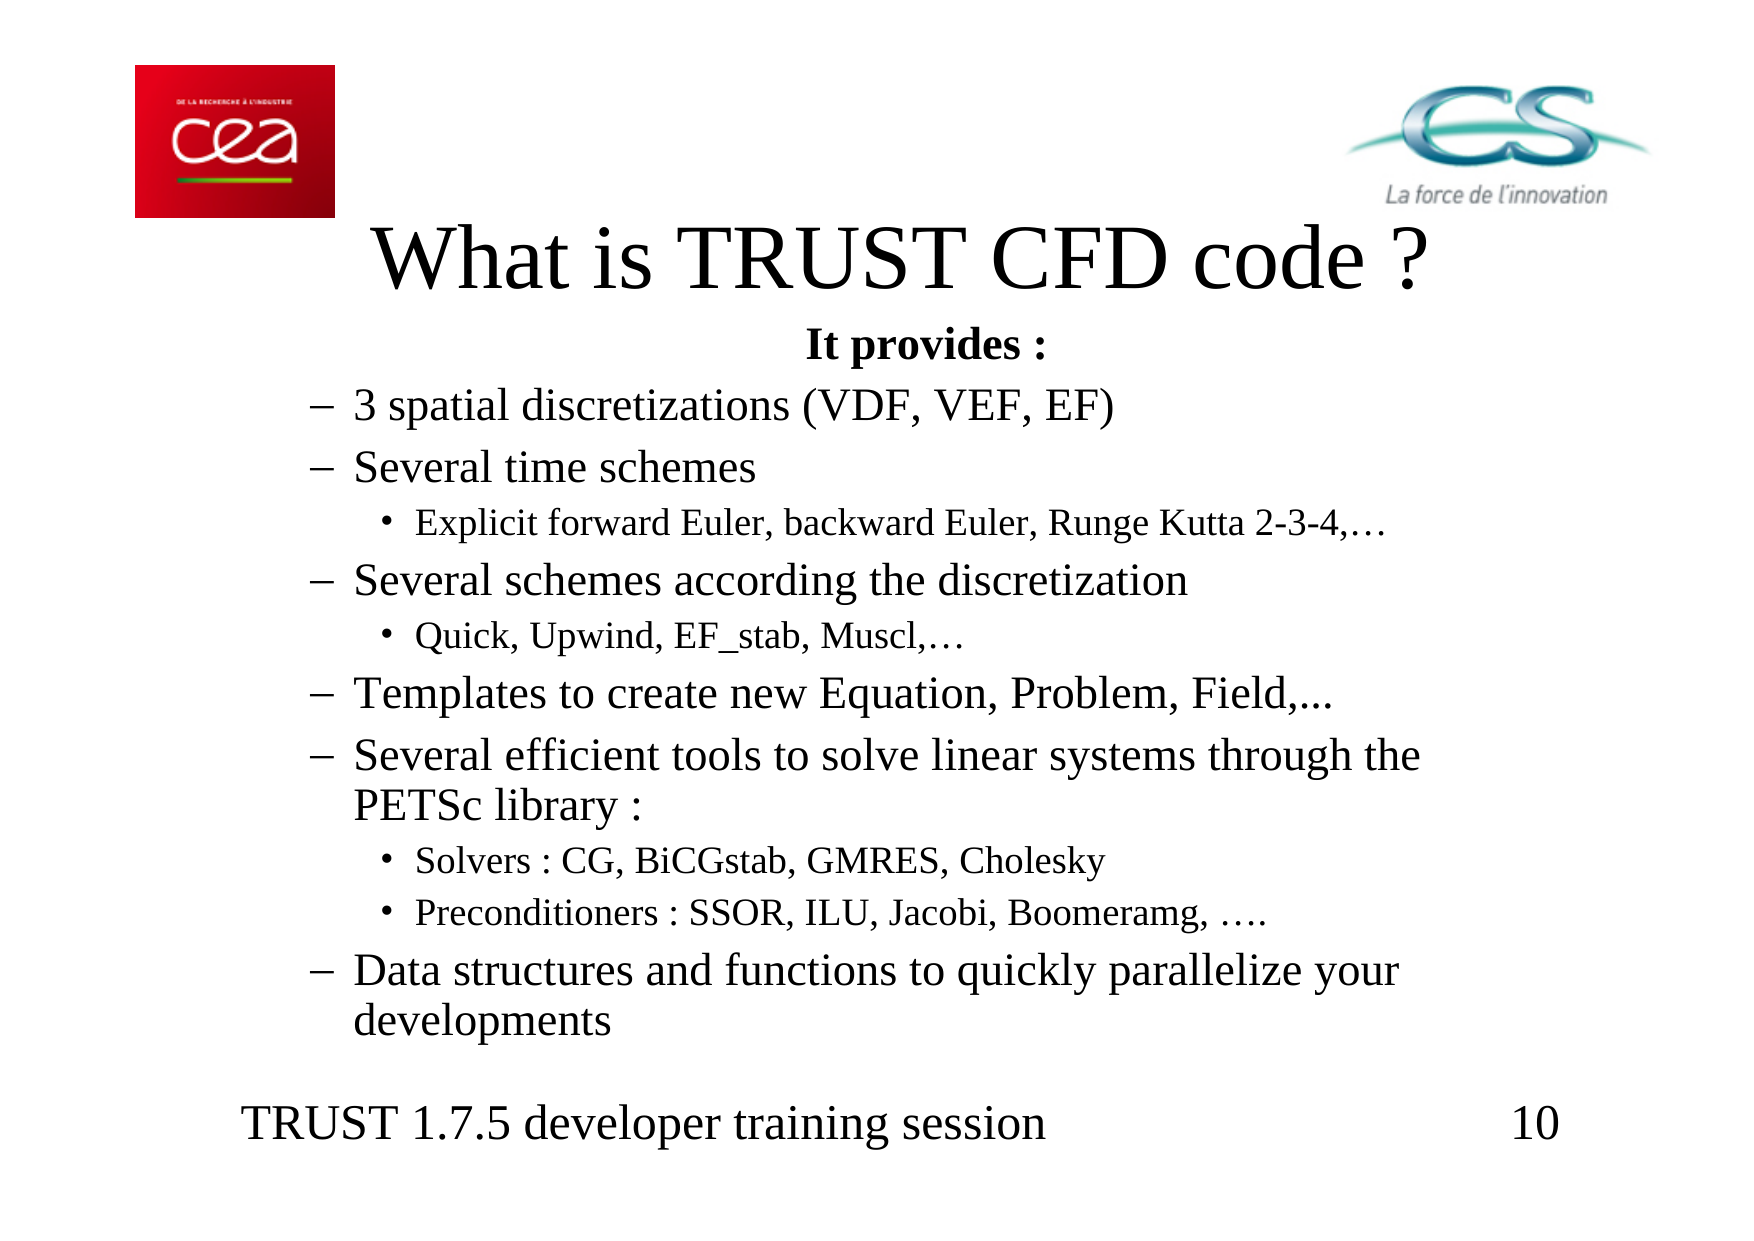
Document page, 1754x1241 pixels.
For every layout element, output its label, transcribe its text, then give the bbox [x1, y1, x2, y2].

picture [1340, 73, 1662, 218]
picture [135, 65, 335, 218]
list It provides : 3 spatial discretizations (VDF, VEF, EF) Several time schemes Explicit forward Euler, backward Euler, Runge Kutta 2-3-4,… Several schemes according the discretization Quick, Upwind, EF_stab, Muscl,… Templates to create new Equation, Problem, Field,... Several efficient tools to solve linear systems through the PETSc library : Solvers : CG, BiCGstab, GMRES, Cholesky Preconditioners : SSOR, ILU, Jacobi, Boomeramg, …. Data structures and functions to quickly parallelize your developments [225, 305, 1577, 1057]
title What is TRUST CFD code ? [225, 158, 1577, 305]
